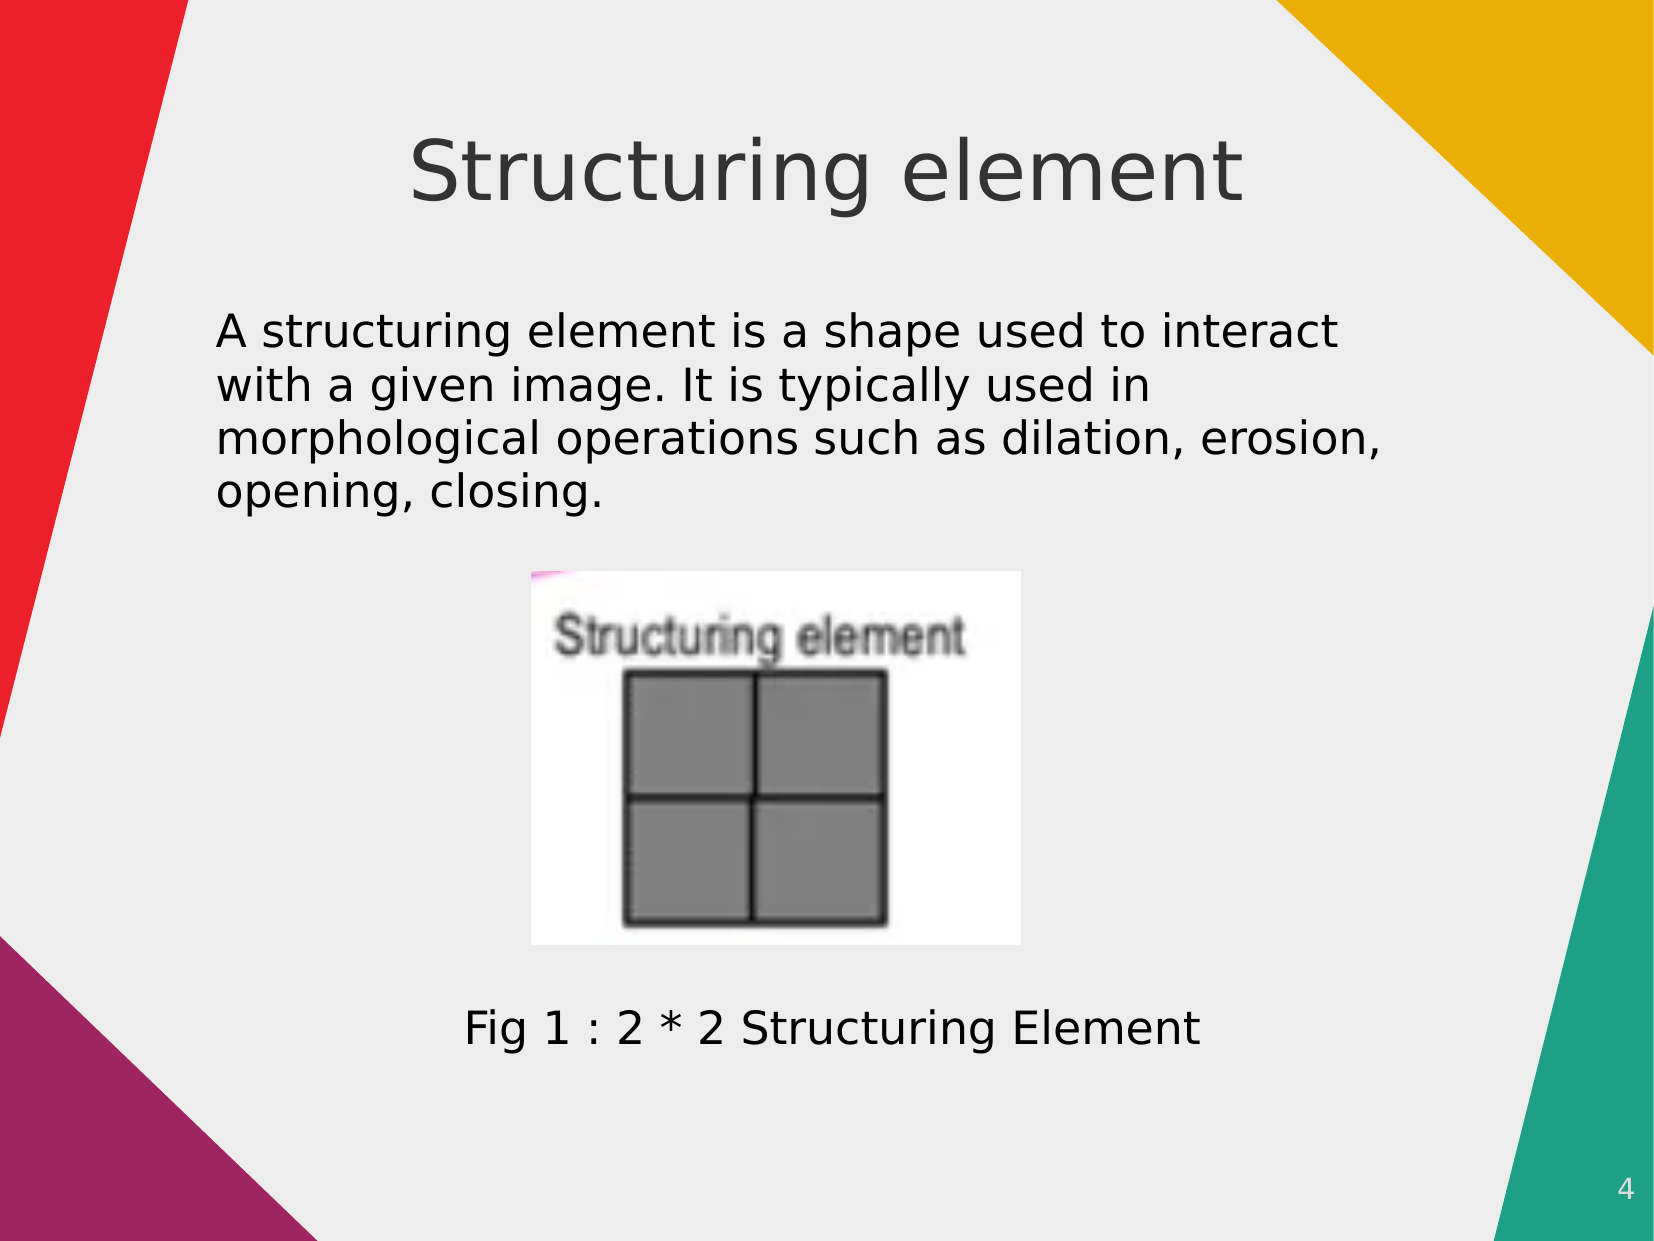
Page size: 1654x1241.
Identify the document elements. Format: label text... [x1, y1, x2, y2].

title Structuring element [114, 73, 1539, 271]
text_box A structuring element is a shape used to interact with a given image. It is typically used in morphological operations such as dilation, erosion, opening, closing. [200, 298, 1441, 526]
picture [531, 571, 1021, 945]
text_box Fig 1 : 2 * 2 Structuring Element [448, 994, 1276, 1117]
